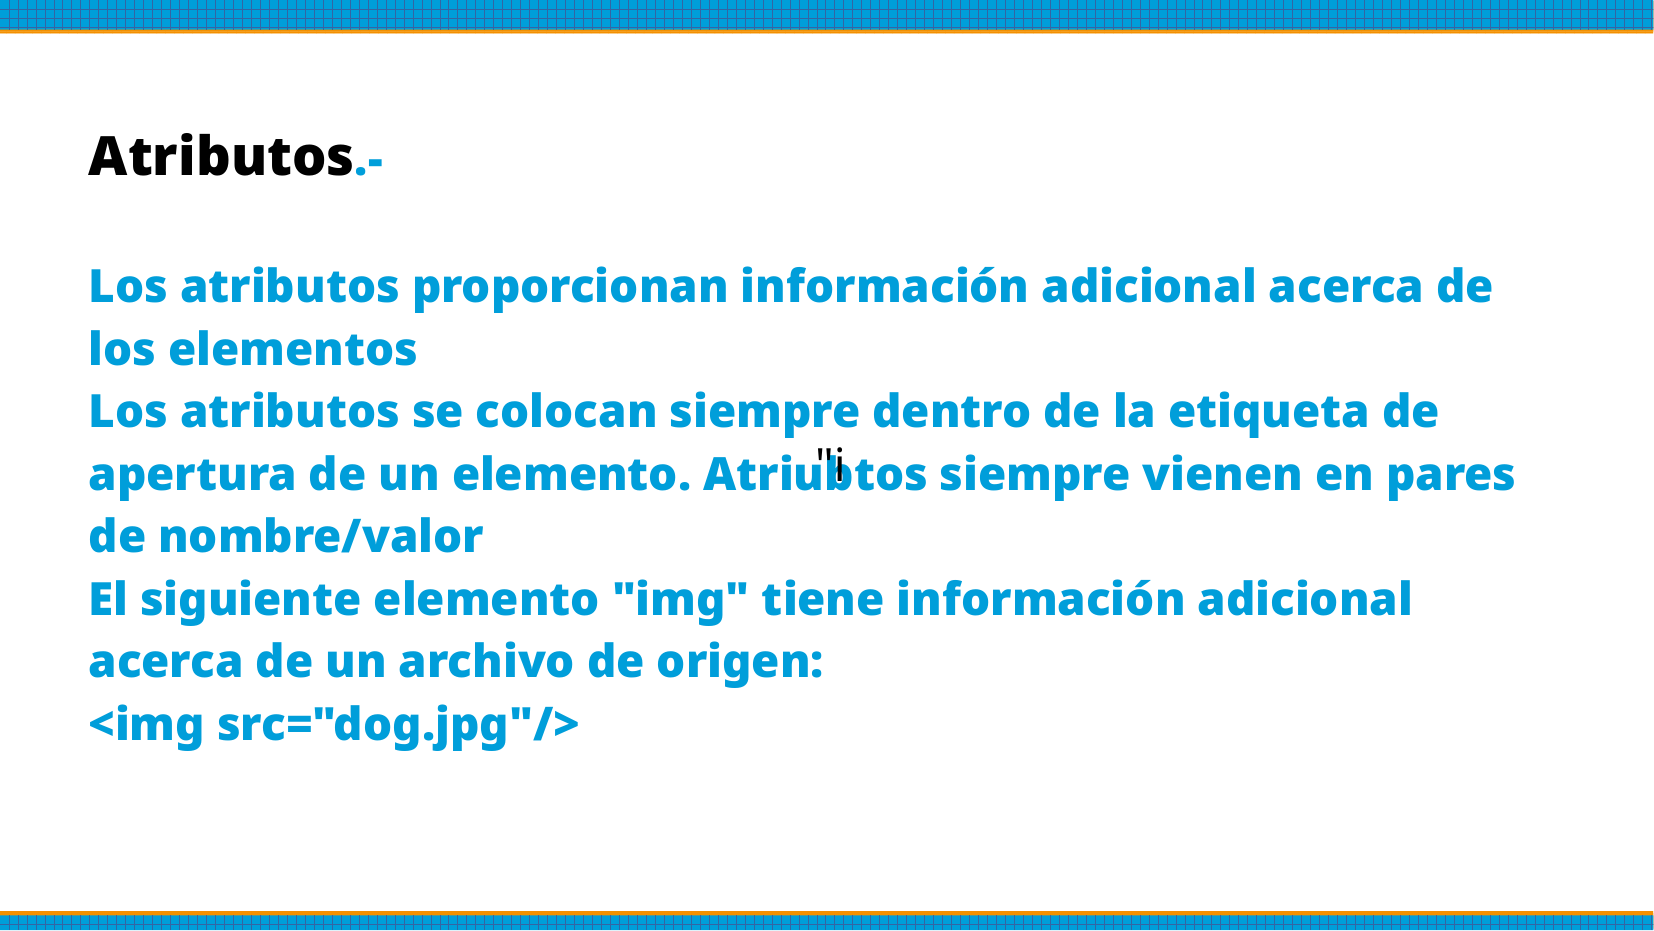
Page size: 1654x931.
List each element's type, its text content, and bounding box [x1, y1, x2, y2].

subtitle Atributos.- Los atributos proporcionan información adicional acerca de los elementos Los atributos se colocan siempre dentro de la etiqueta de apertura de un elemento. Atriubtos siempre vienen en pares de nombre/valor El siguiente elemento "img" tiene información adicional acerca de un archivo de origen: <img src="dog.jpg"/> [88, 59, 1565, 813]
text_box "i [809, 429, 852, 499]
